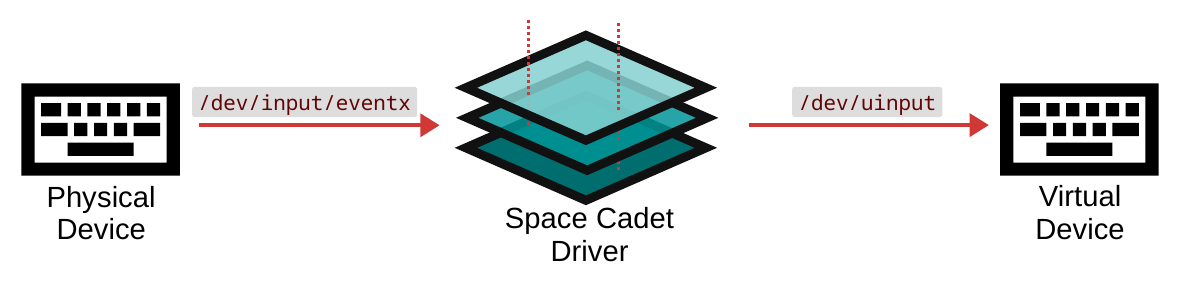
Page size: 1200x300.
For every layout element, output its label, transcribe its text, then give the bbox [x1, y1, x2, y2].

text_box [465, 35, 708, 194]
text_box Virtual Device [1020, 173, 1185, 300]
picture [996, 47, 1162, 213]
text_box /dev/uinput [792, 86, 943, 118]
picture [18, 47, 184, 213]
text_box Physical Device [31, 173, 224, 300]
text_box Space Cadet Driver [490, 194, 765, 300]
text_box /dev/input/eventx [192, 86, 418, 118]
